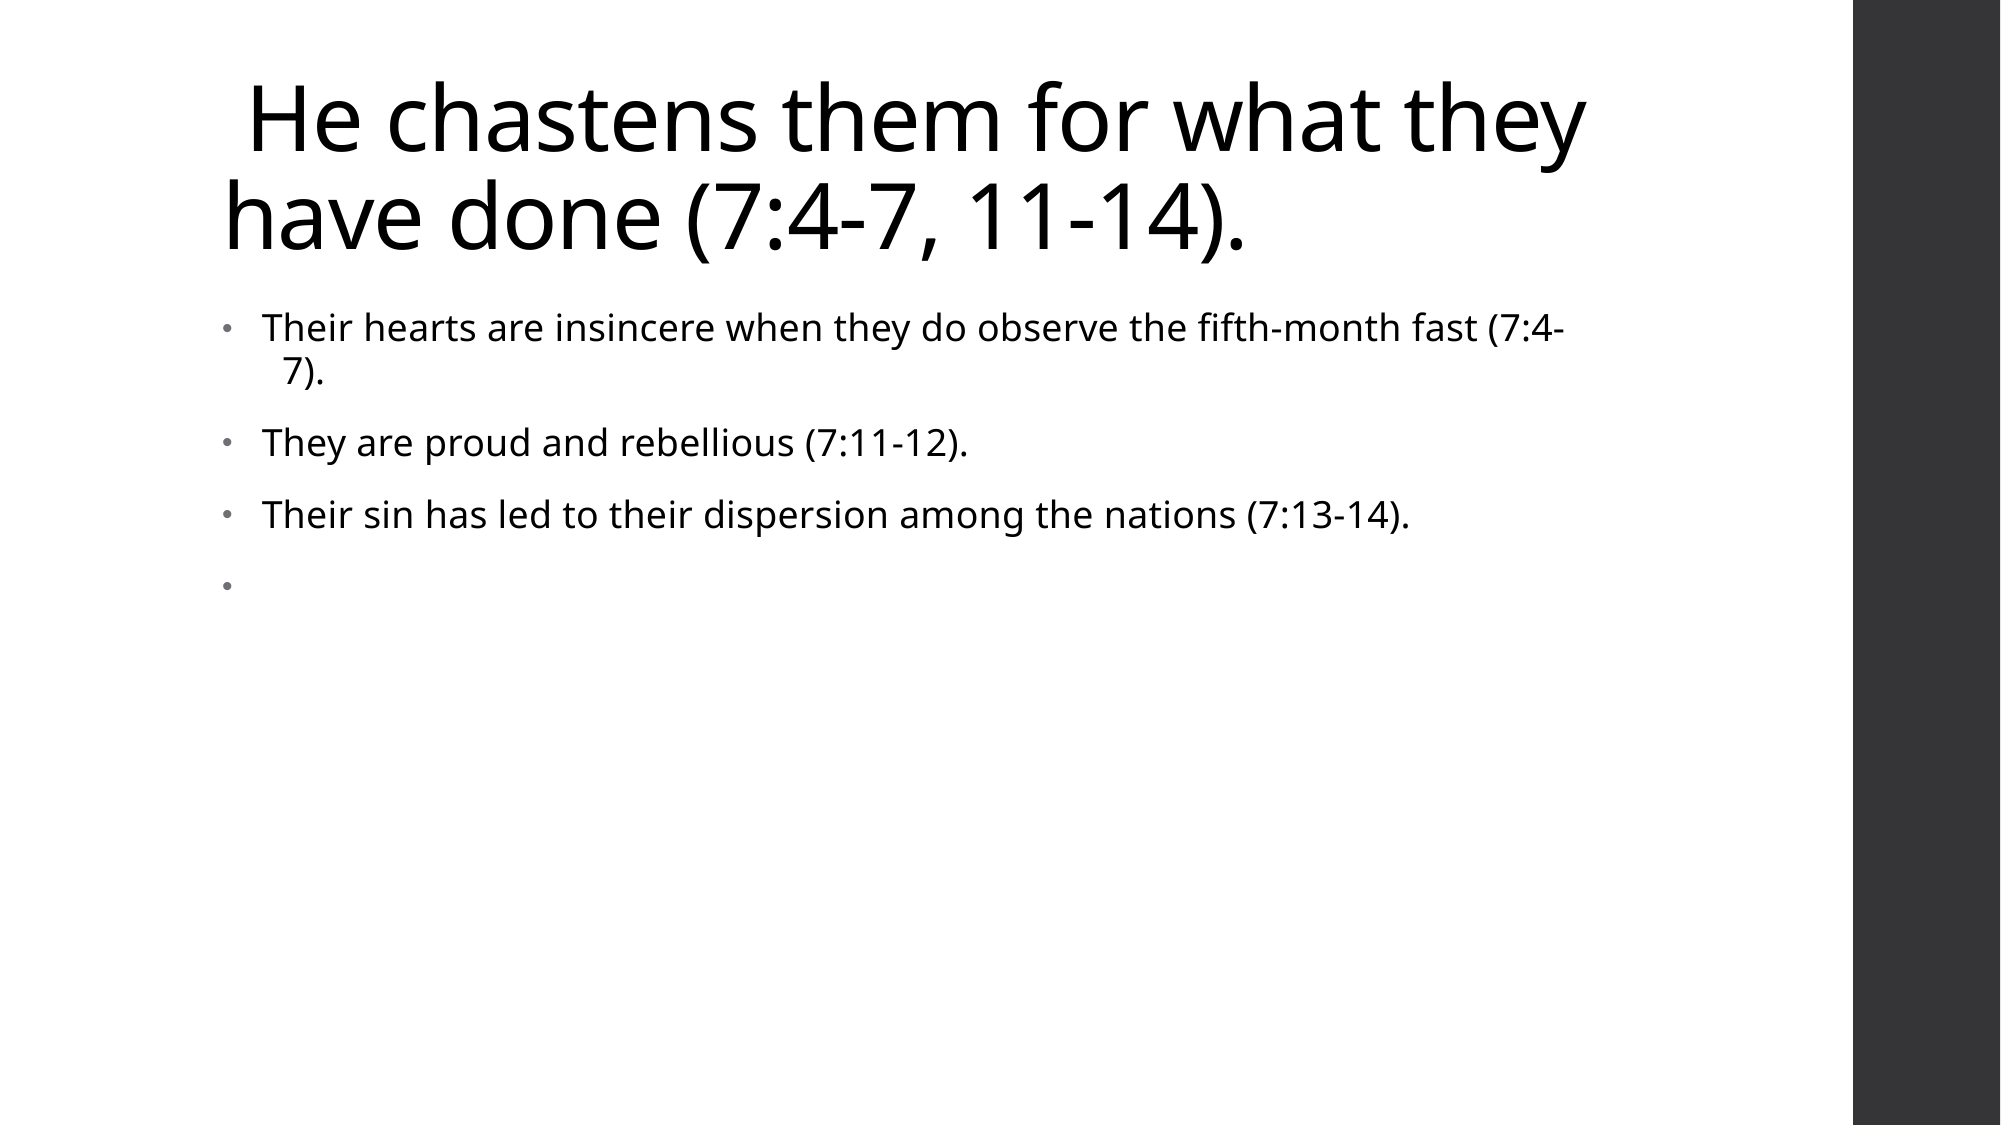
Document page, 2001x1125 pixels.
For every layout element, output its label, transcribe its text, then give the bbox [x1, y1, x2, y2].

title He chastens them for what they have done (7:4-7, 11-14). [206, 60, 1797, 278]
list Their hearts are insincere when they do observe the fifth-month fast (7:4-7). They are proud and rebellious (7:11-12). Their sin has led to their dispersion among the nations (7:13-14). [206, 299, 1617, 1014]
